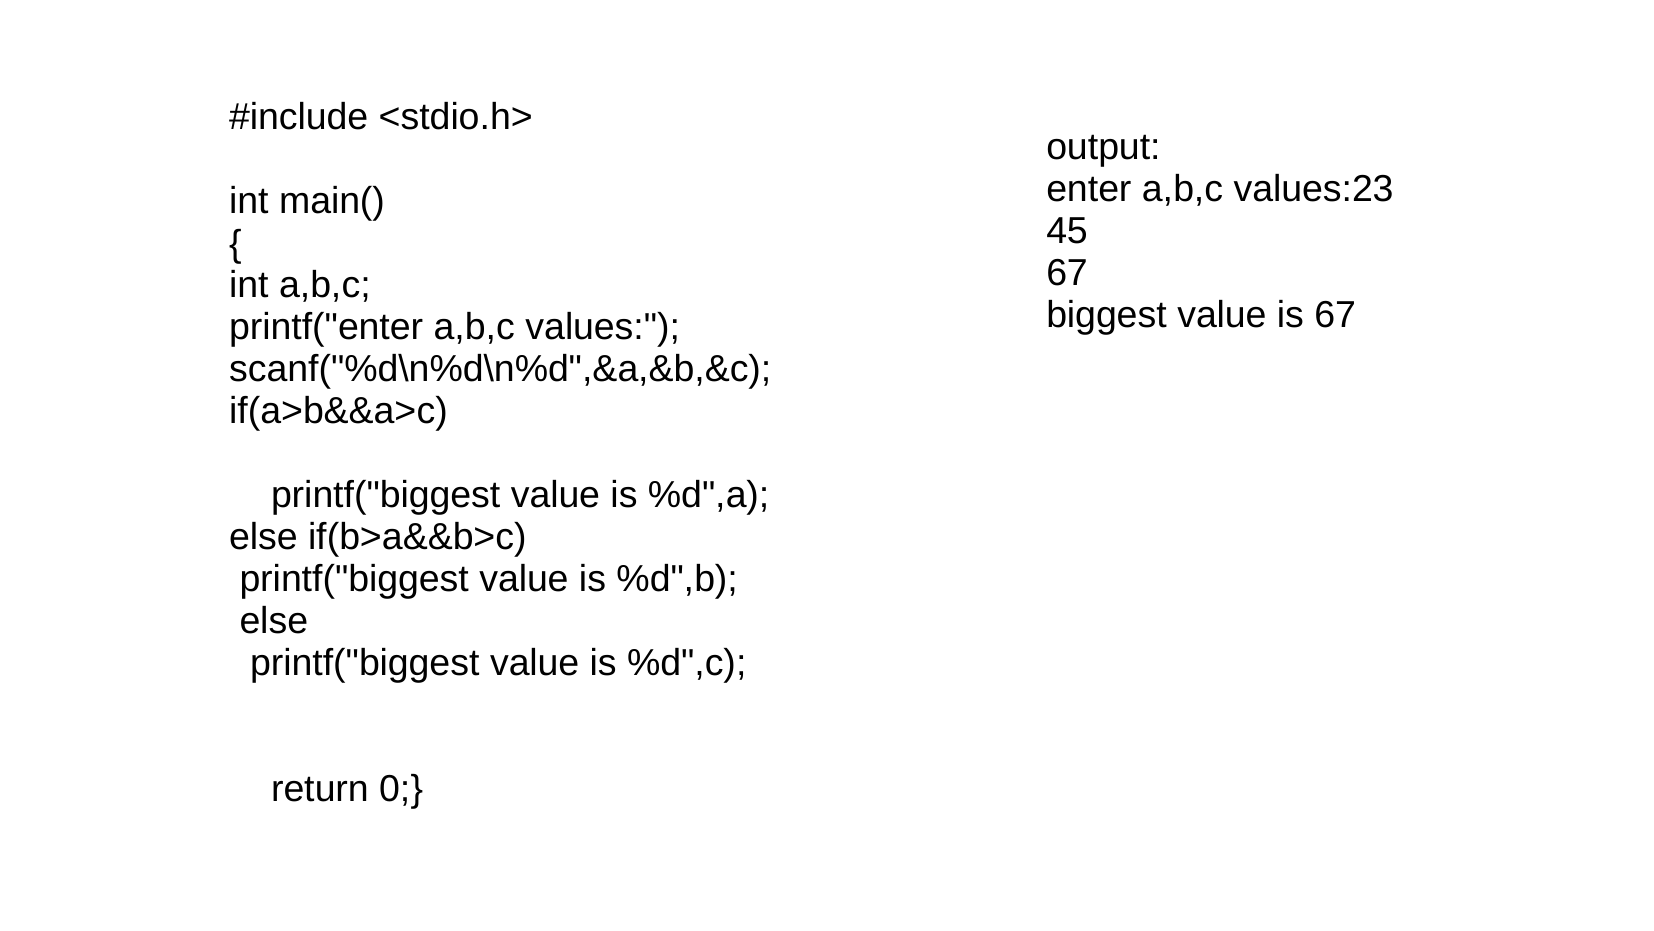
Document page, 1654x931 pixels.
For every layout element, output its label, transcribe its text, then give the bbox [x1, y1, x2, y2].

text_box #include <stdio.h> int main() { int a,b,c; printf("enter a,b,c values:"); scanf("%d\n%d\n%d",&a,&b,&c); if(a>b&&a>c) printf("biggest value is %d",a); else if(b>a&&b>c) printf("biggest value is %d",b); else printf("biggest value is %d",c); return 0;} [214, 88, 1182, 860]
text_box output: enter a,b,c values:23 45 67 biggest value is 67 [1031, 118, 1506, 343]
